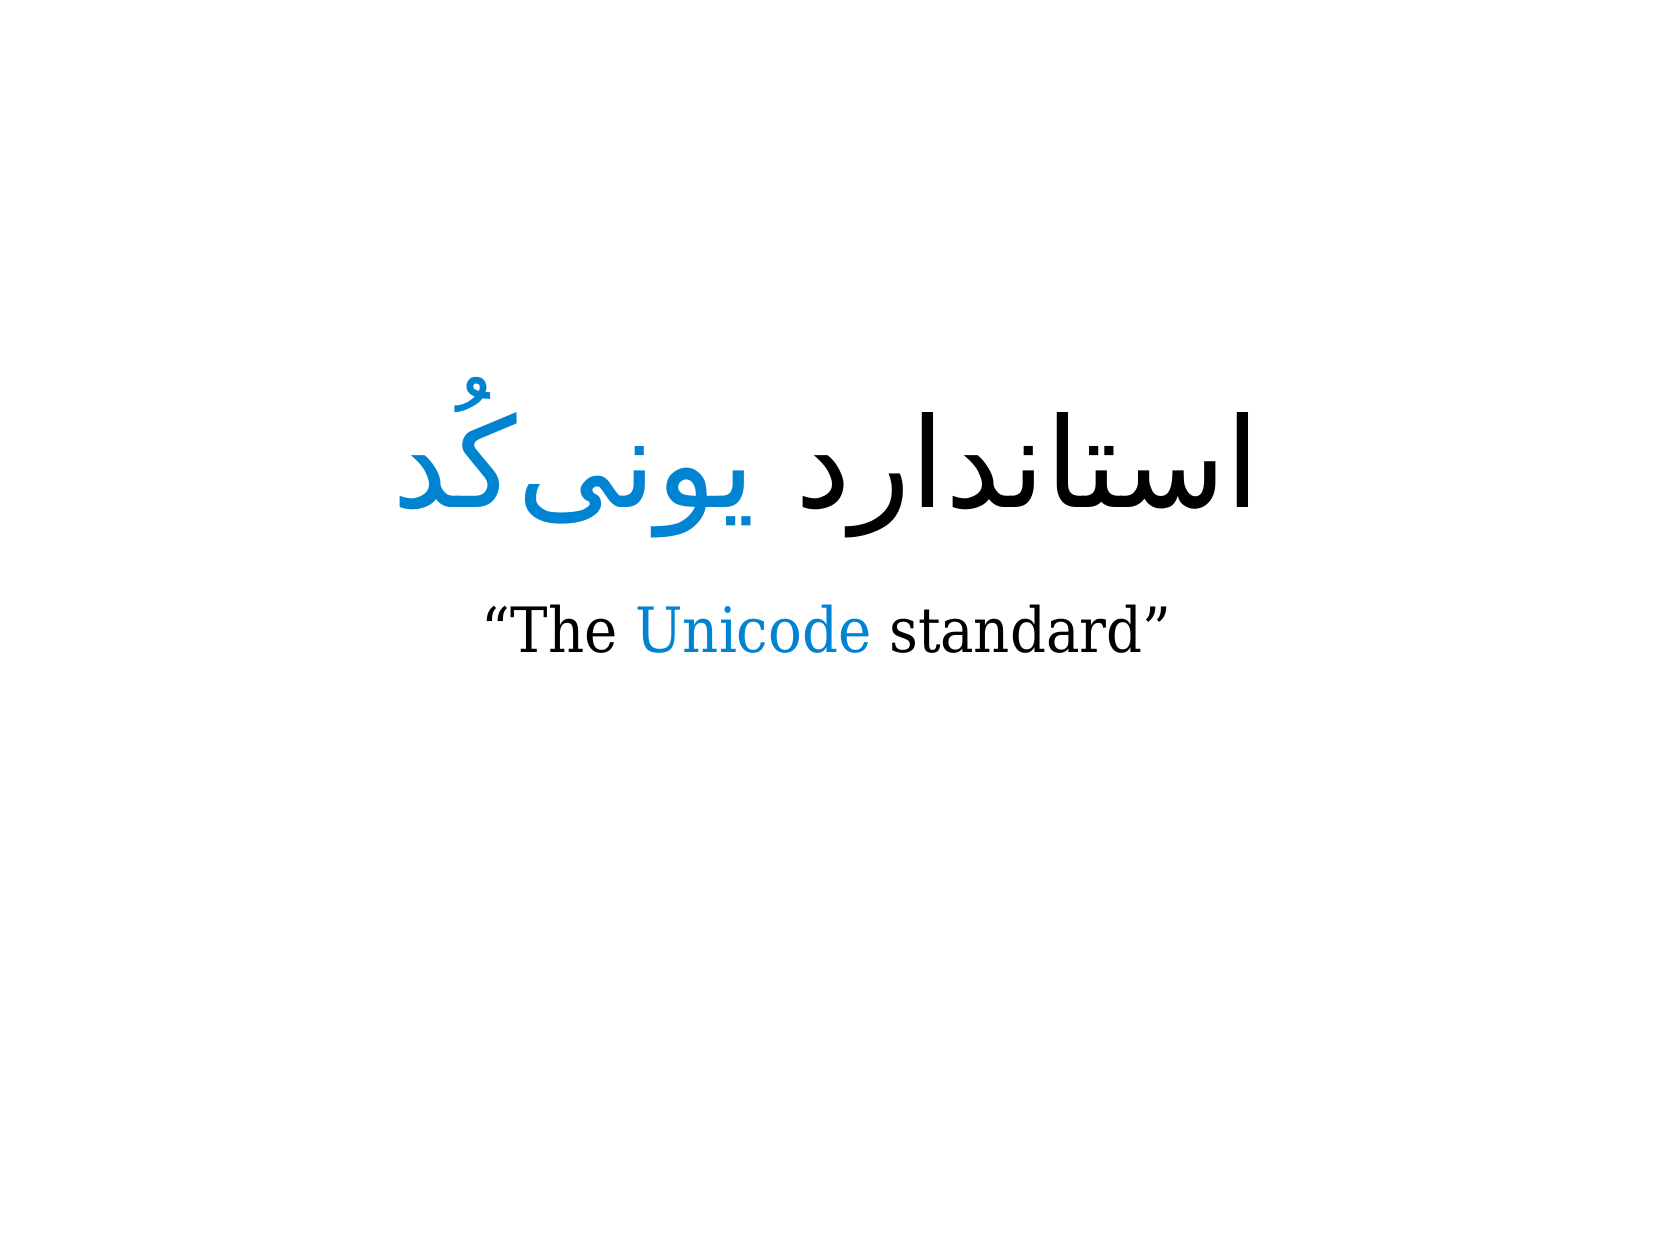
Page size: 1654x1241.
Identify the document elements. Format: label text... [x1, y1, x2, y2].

text_box استاندارد یونی‌کُد “The Unicode standard” [82, 49, 1571, 1010]
